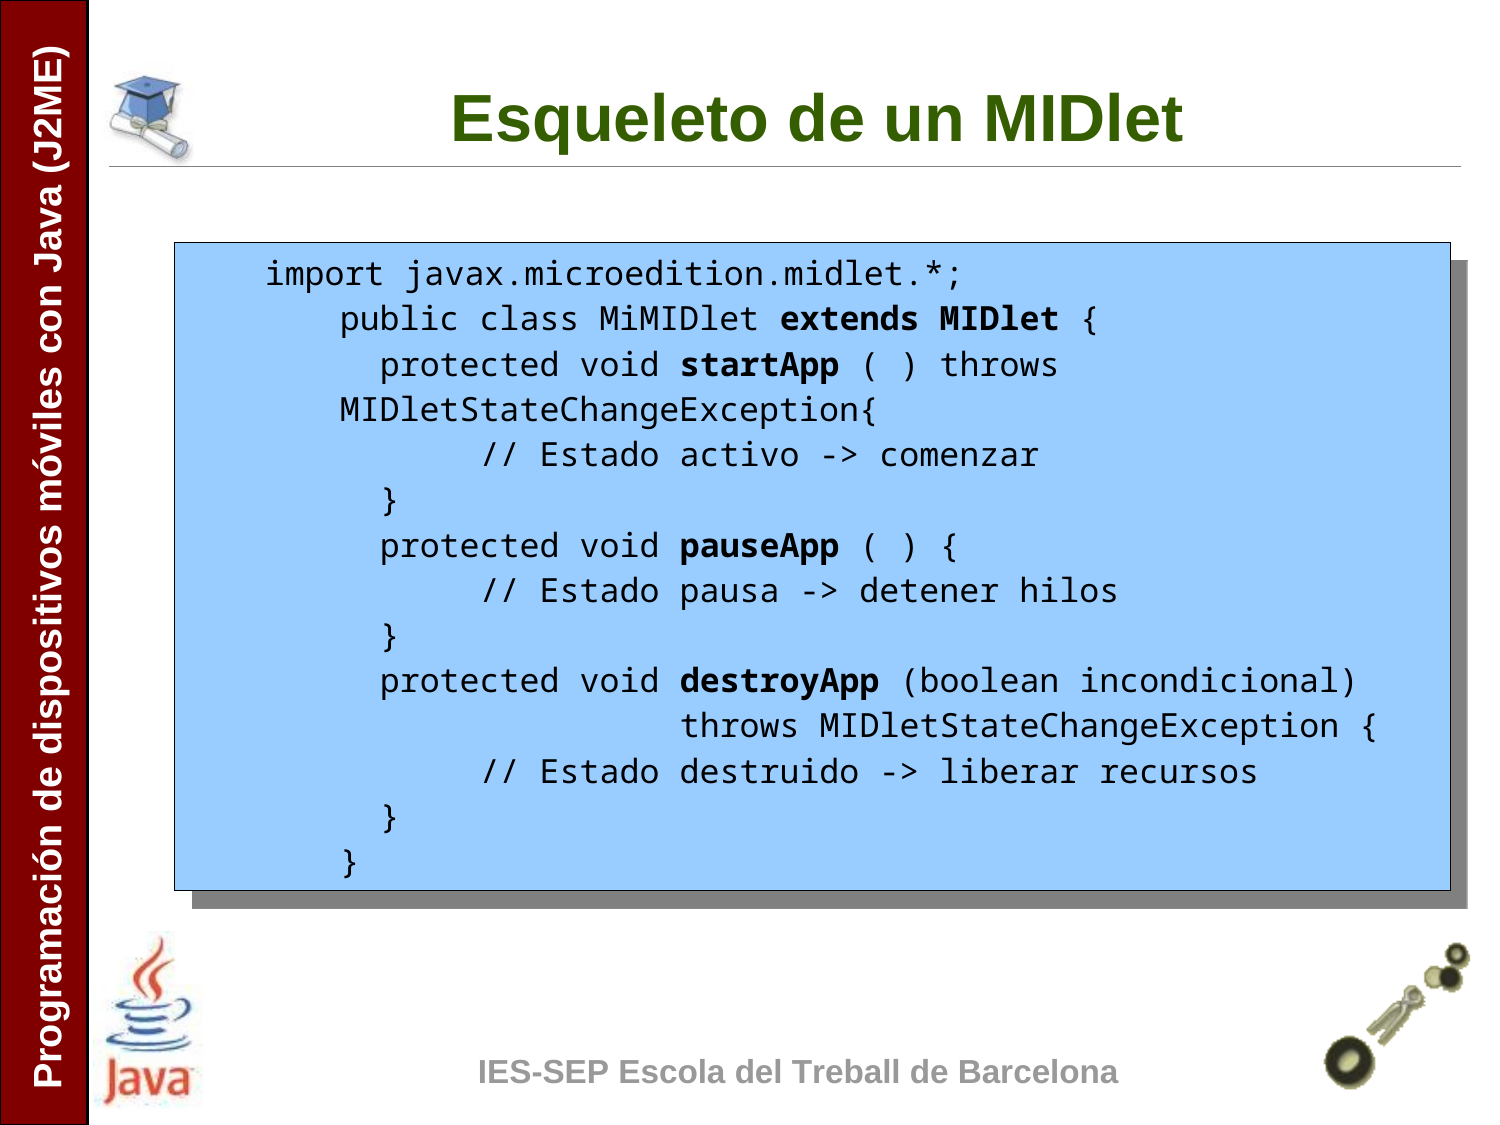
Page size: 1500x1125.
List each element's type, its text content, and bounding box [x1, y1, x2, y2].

picture [93, 931, 204, 1109]
title Esqueleto de un MIDlet [211, 75, 1424, 163]
picture [1322, 939, 1471, 1094]
text_box import javax.microedition.midlet.*; public class MiMIDlet extends MIDlet { protected void startApp ( ) throws MIDletStateChangeException{ // Estado activo -> comenzar } protected void pauseApp ( ) { // Estado pausa -> detener hilos } protected void destroyApp (boolean incondicional) throws MIDletStateChangeException { // Estado destruido -> liberar recursos } } [174, 242, 1451, 785]
picture [93, 61, 206, 174]
